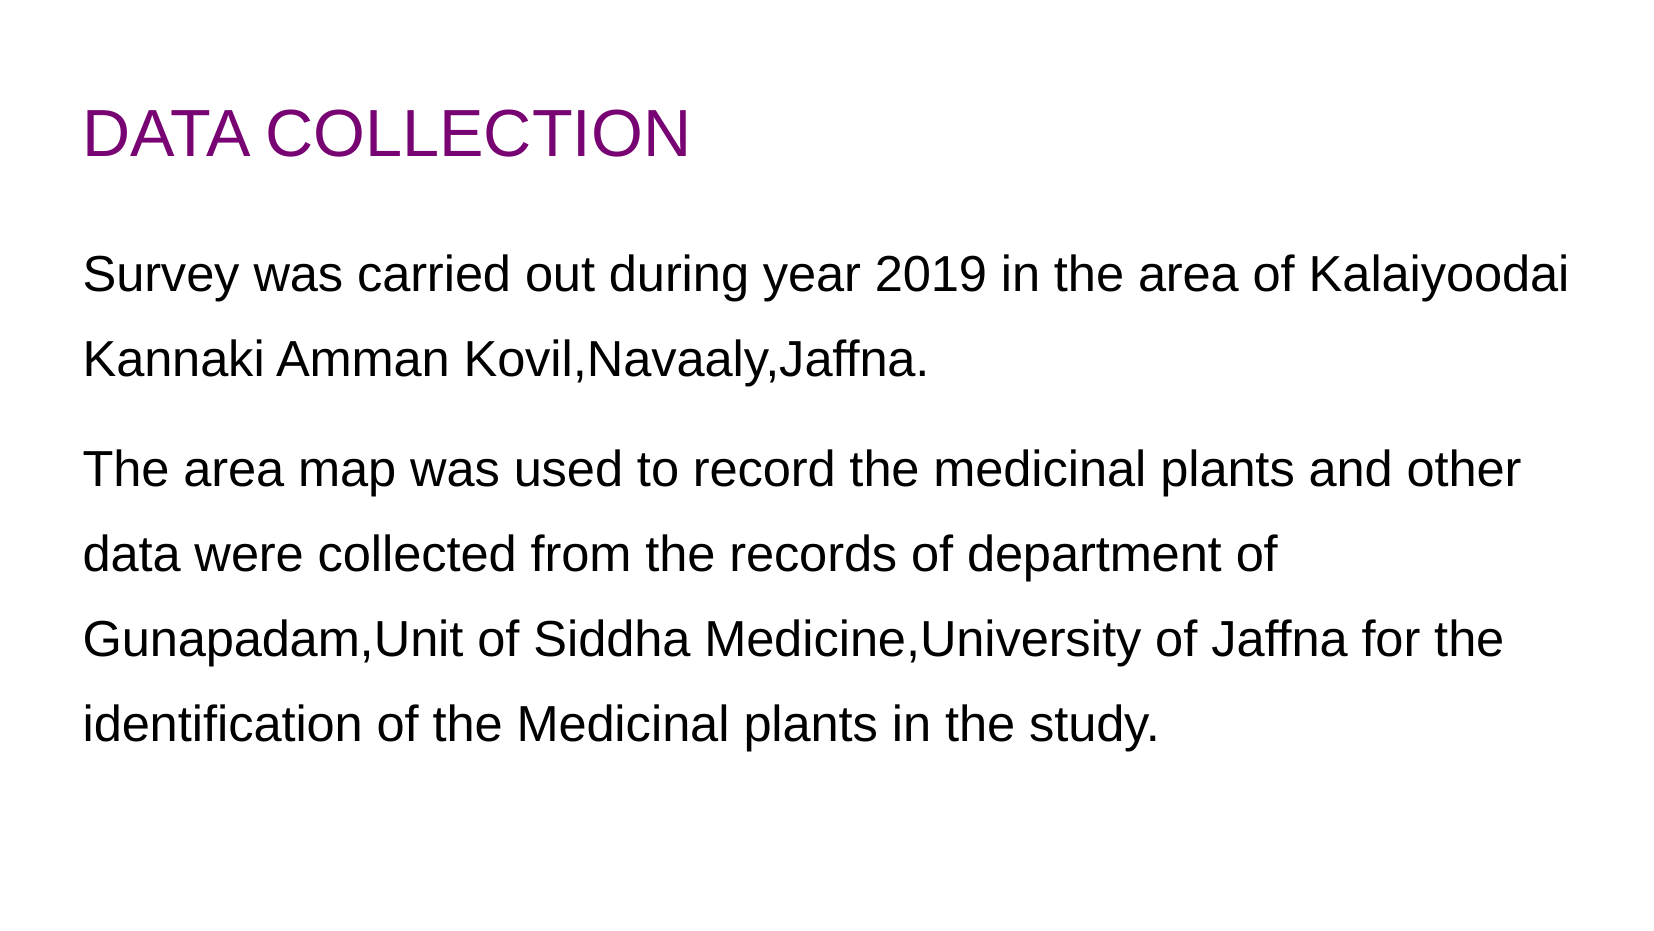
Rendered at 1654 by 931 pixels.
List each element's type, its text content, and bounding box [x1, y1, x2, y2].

list Survey was carried out during year 2019 in the area of Kalaiyoodai Kannaki Amman Kovil,Navaaly,Jaffna. The area map was used to record the medicinal plants and other data were collected from the records of department of Gunapadam,Unit of Siddha Medicine,University of Jaffna for the identification of the Medicinal plants in the study. [82, 217, 1571, 758]
title DATA COLLECTION [82, 37, 1571, 193]
